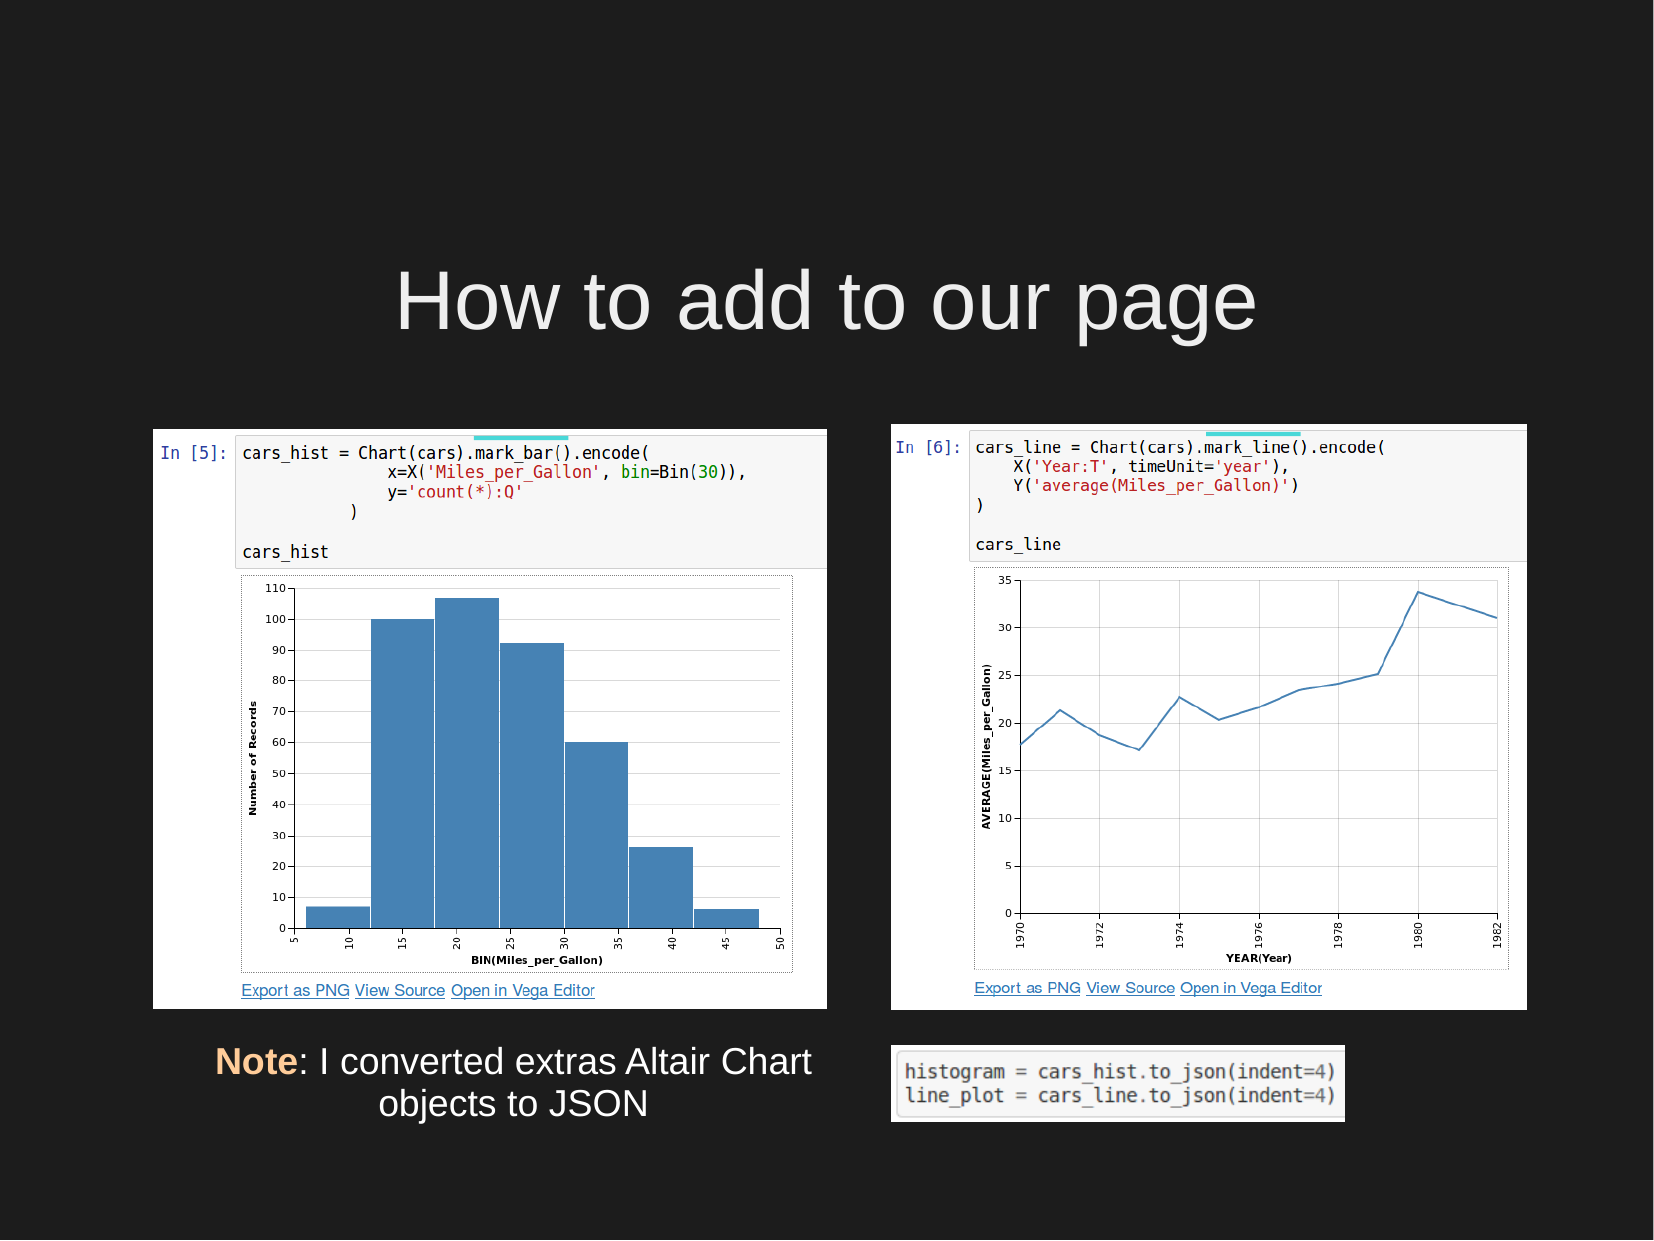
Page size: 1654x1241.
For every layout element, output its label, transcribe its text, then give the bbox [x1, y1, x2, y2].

picture [153, 429, 827, 1009]
picture [891, 424, 1527, 1010]
text_box Note: I converted extras Altair Chart objects to JSON [153, 1033, 875, 1150]
picture [891, 1045, 1345, 1122]
text_box How to add to our page [82, 36, 1572, 756]
